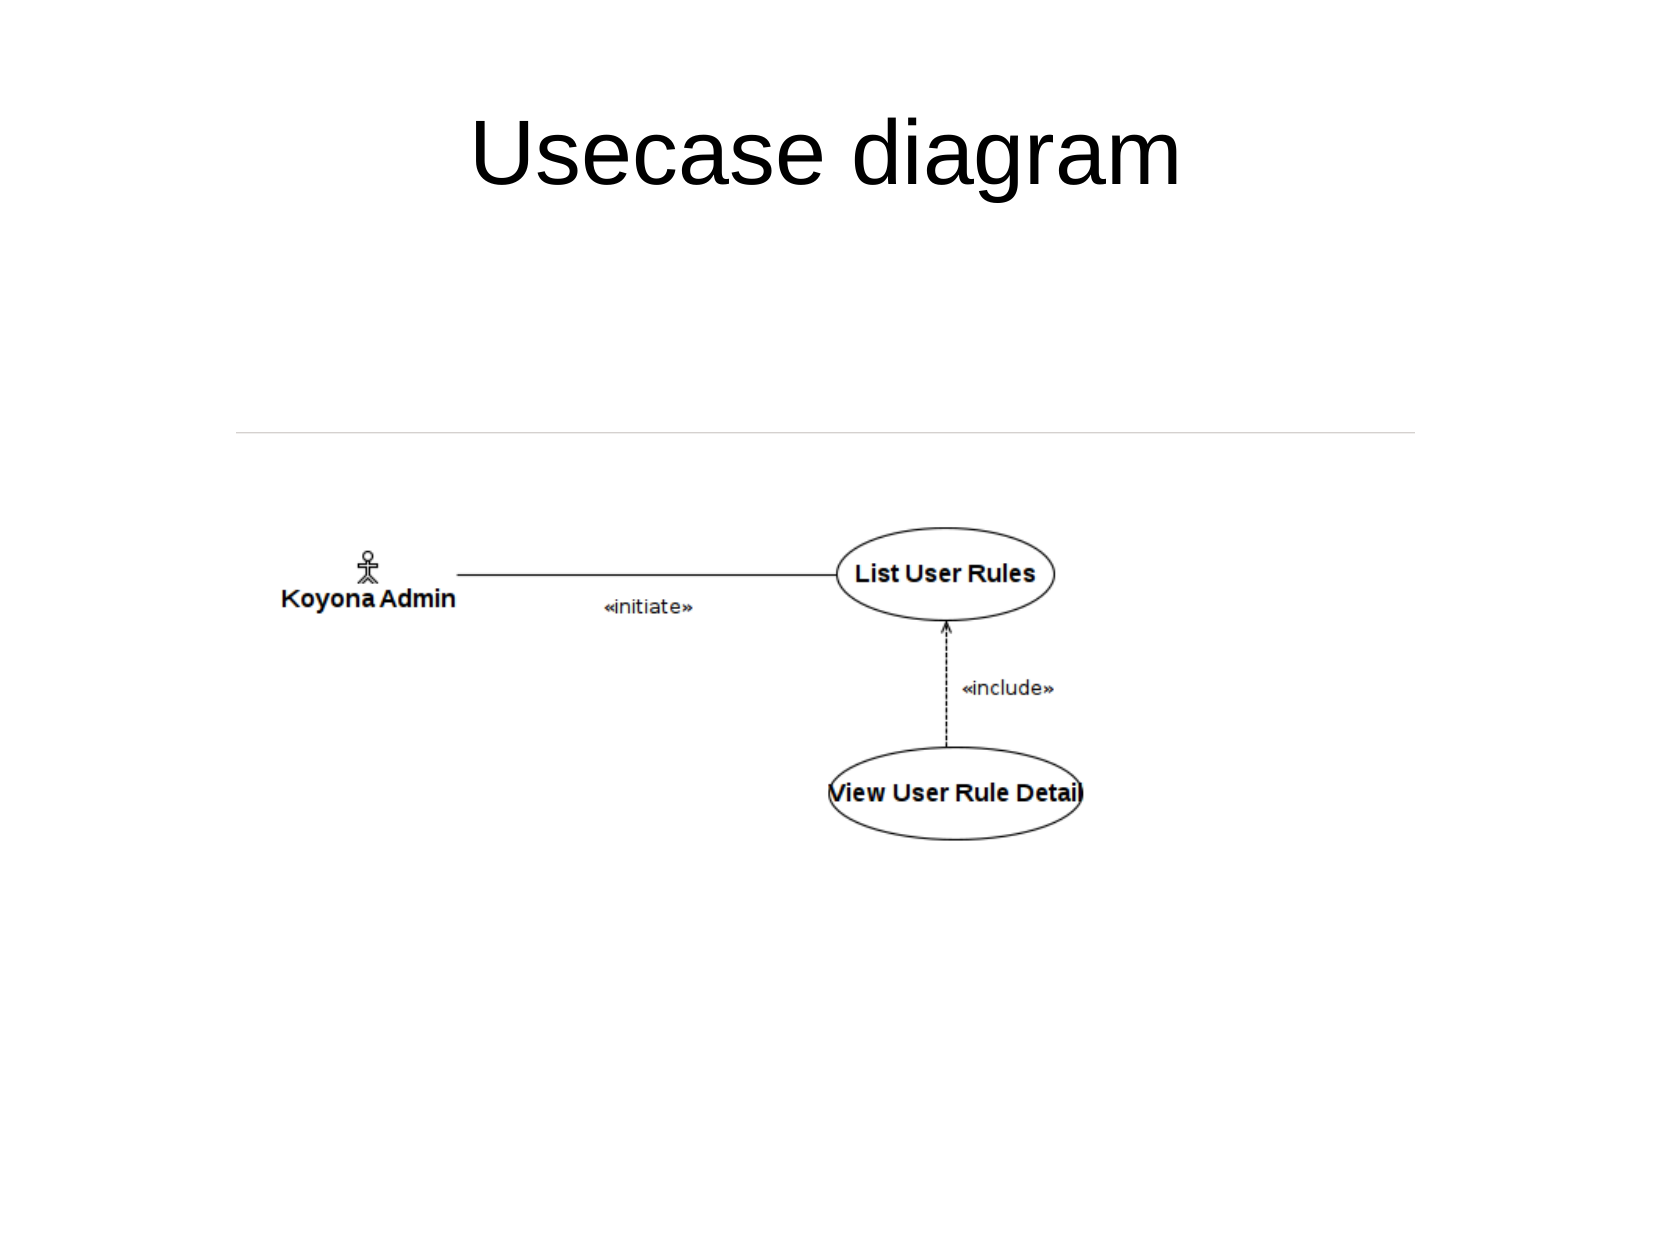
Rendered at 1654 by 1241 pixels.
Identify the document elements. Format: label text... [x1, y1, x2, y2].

picture [236, 432, 1415, 916]
title Usecase diagram [82, 49, 1571, 257]
